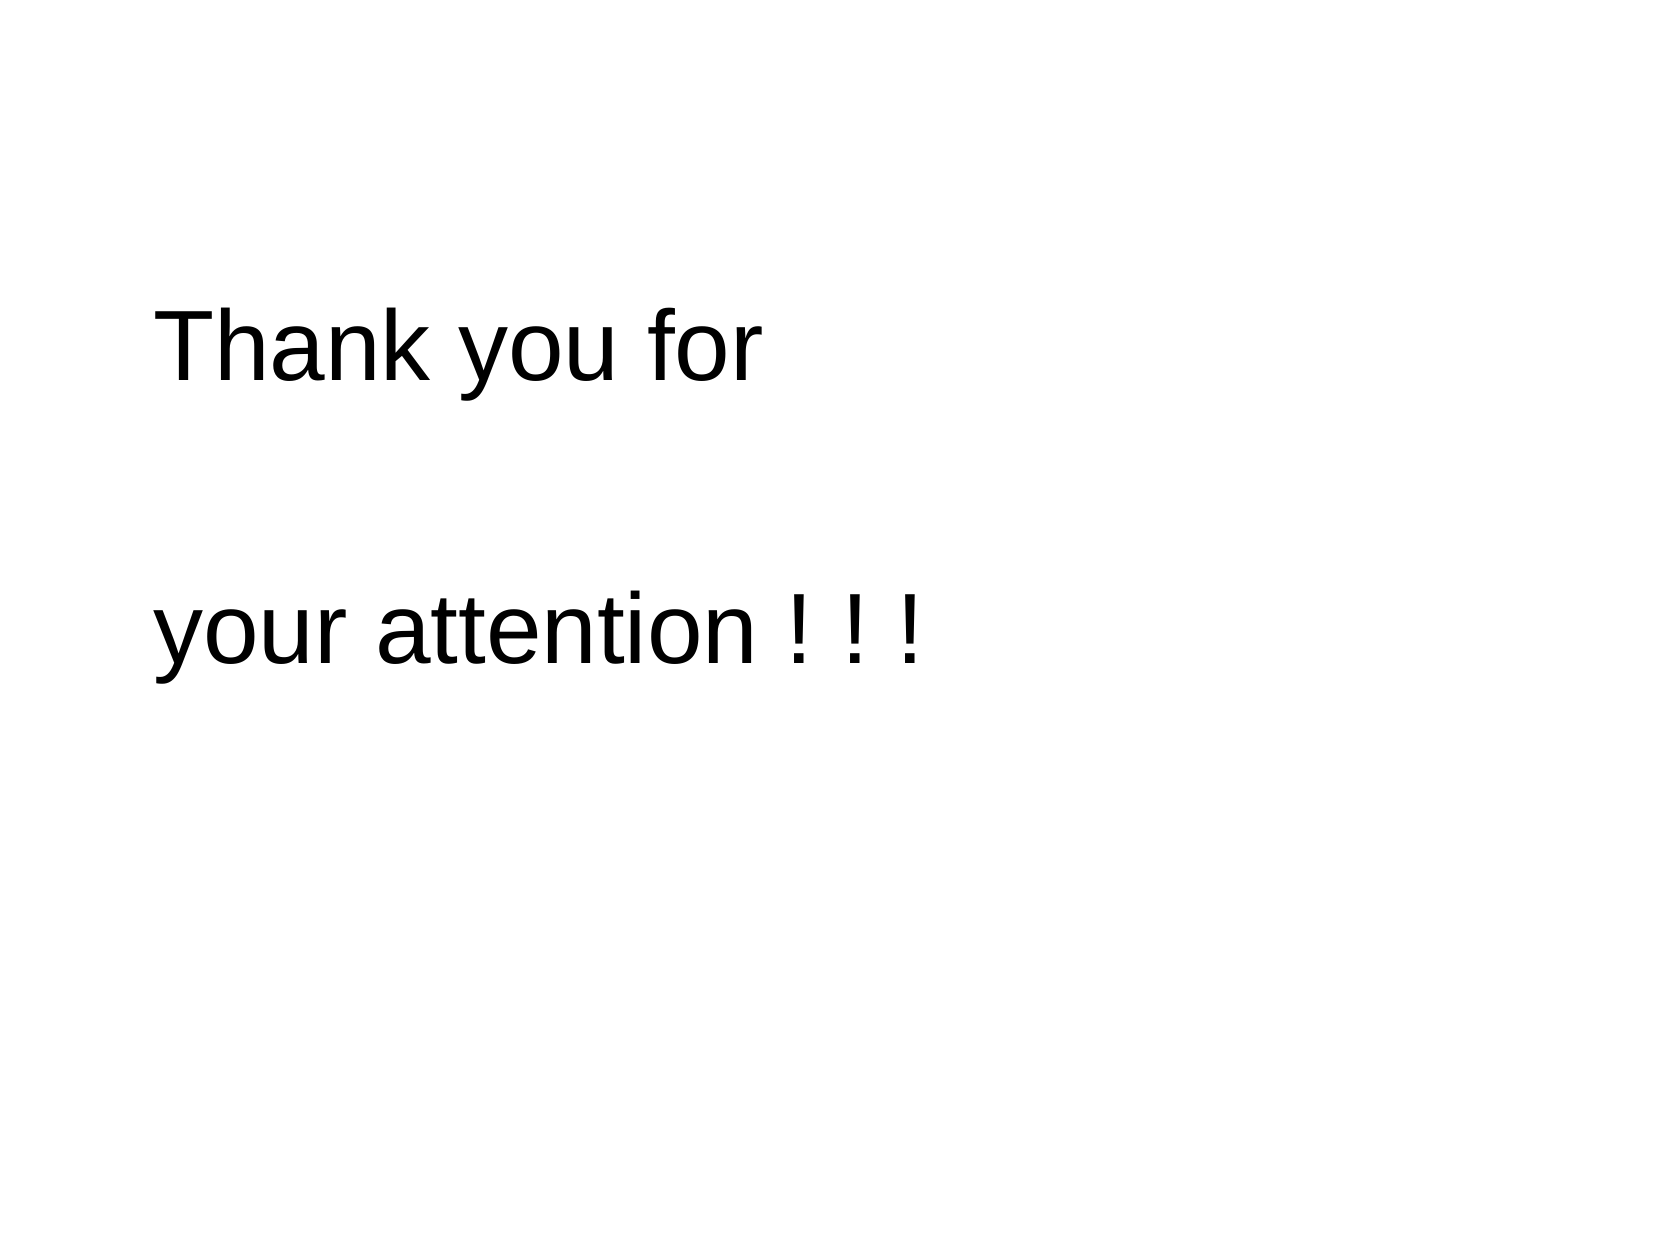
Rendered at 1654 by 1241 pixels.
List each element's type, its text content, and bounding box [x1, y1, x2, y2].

list Thank you for your attention ! ! ! [82, 290, 1571, 1010]
